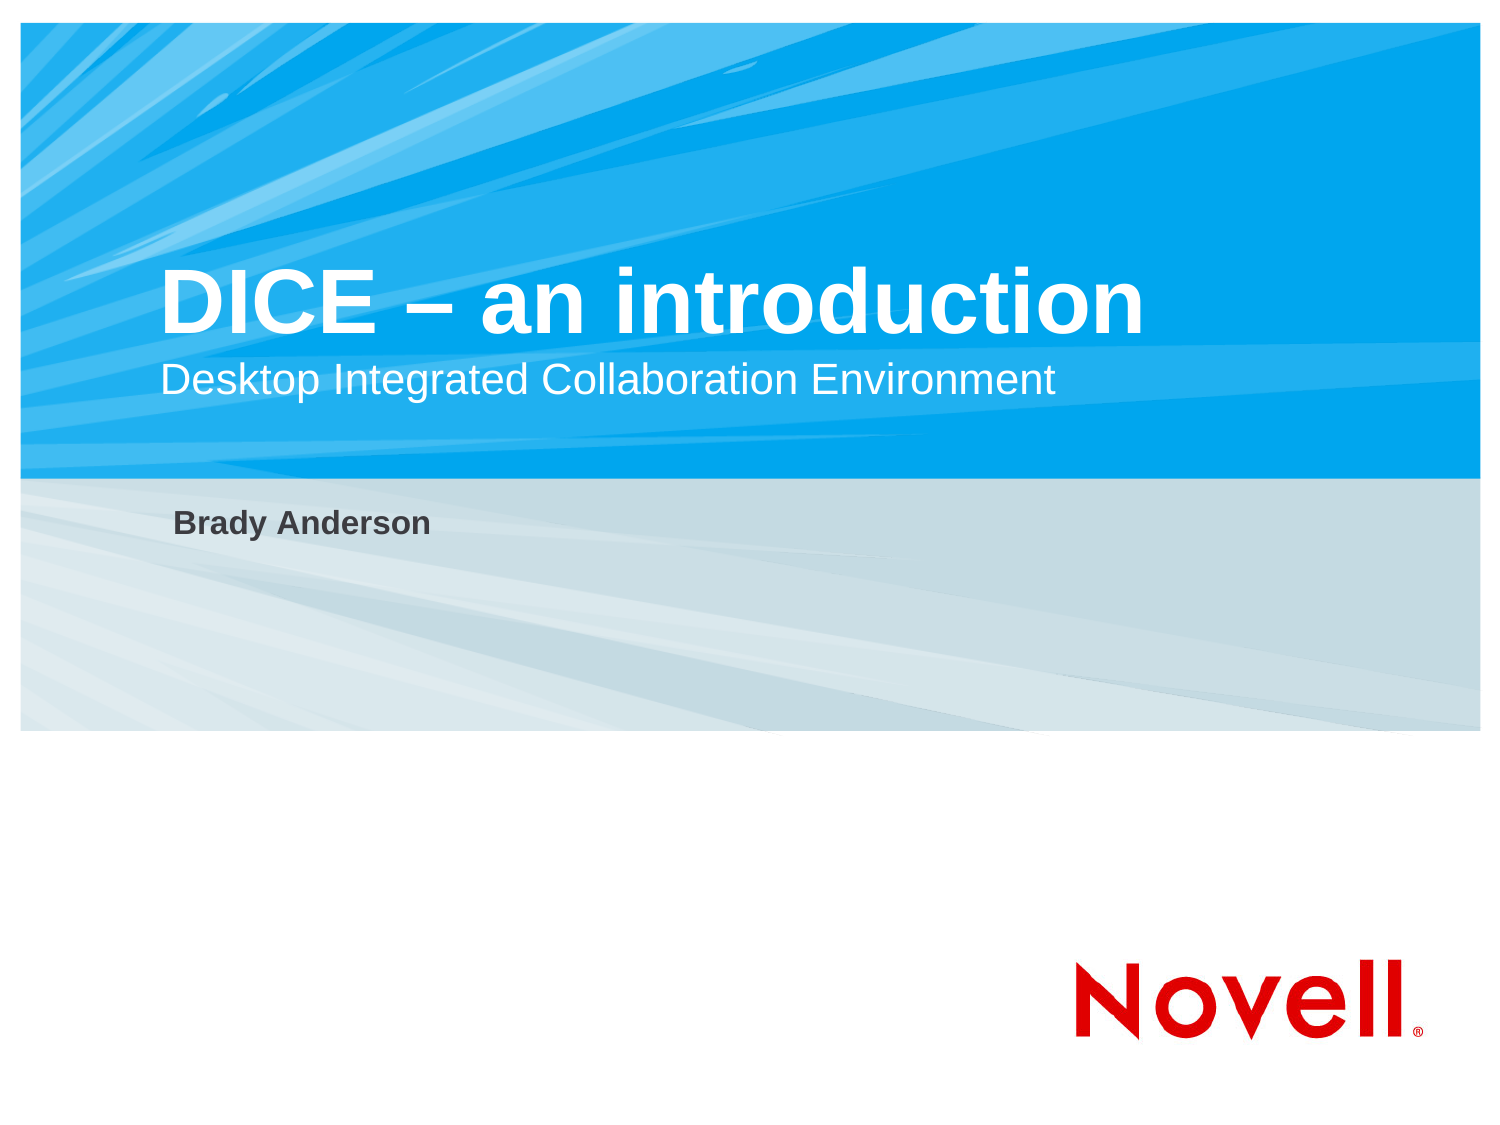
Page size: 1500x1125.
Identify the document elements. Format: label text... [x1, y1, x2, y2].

subtitle Brady Anderson [163, 501, 788, 729]
title DICE – an introduction Desktop Integrated Collaboration Environment [160, 153, 1473, 404]
picture [1066, 951, 1430, 1047]
picture [17, 20, 1483, 737]
